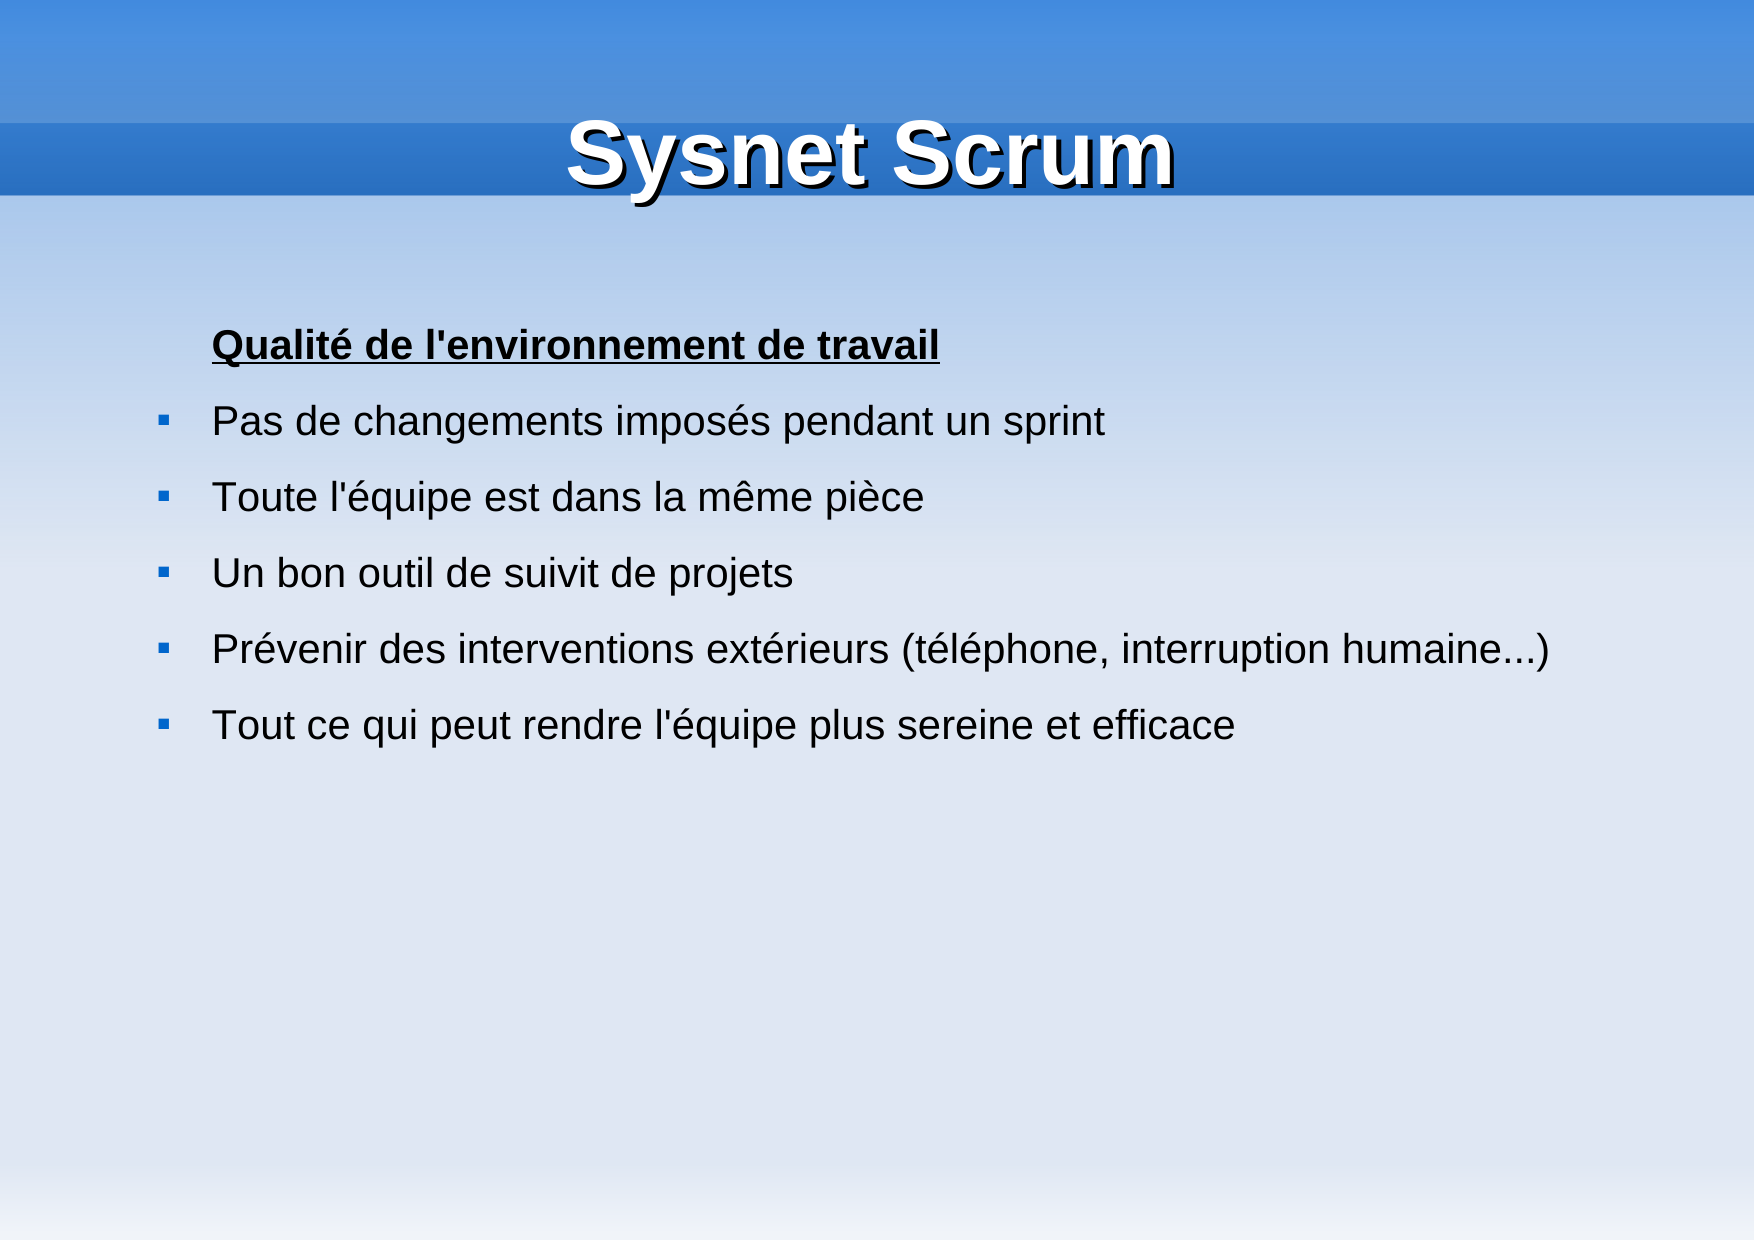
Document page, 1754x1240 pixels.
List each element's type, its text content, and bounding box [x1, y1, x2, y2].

title Sysnet Scrum [135, 59, 1608, 247]
picture [0, 0, 1754, 1240]
list Qualité de l'environnement de travail Pas de changements imposés pendant un sprint Toute l'équipe est dans la même pièce Un bon outil de suivit de projets Prévenir des interventions extérieurs (téléphone, interruption humaine...) Tout ce qui peut rendre l'équipe plus sereine et efficace [140, 321, 1614, 1062]
